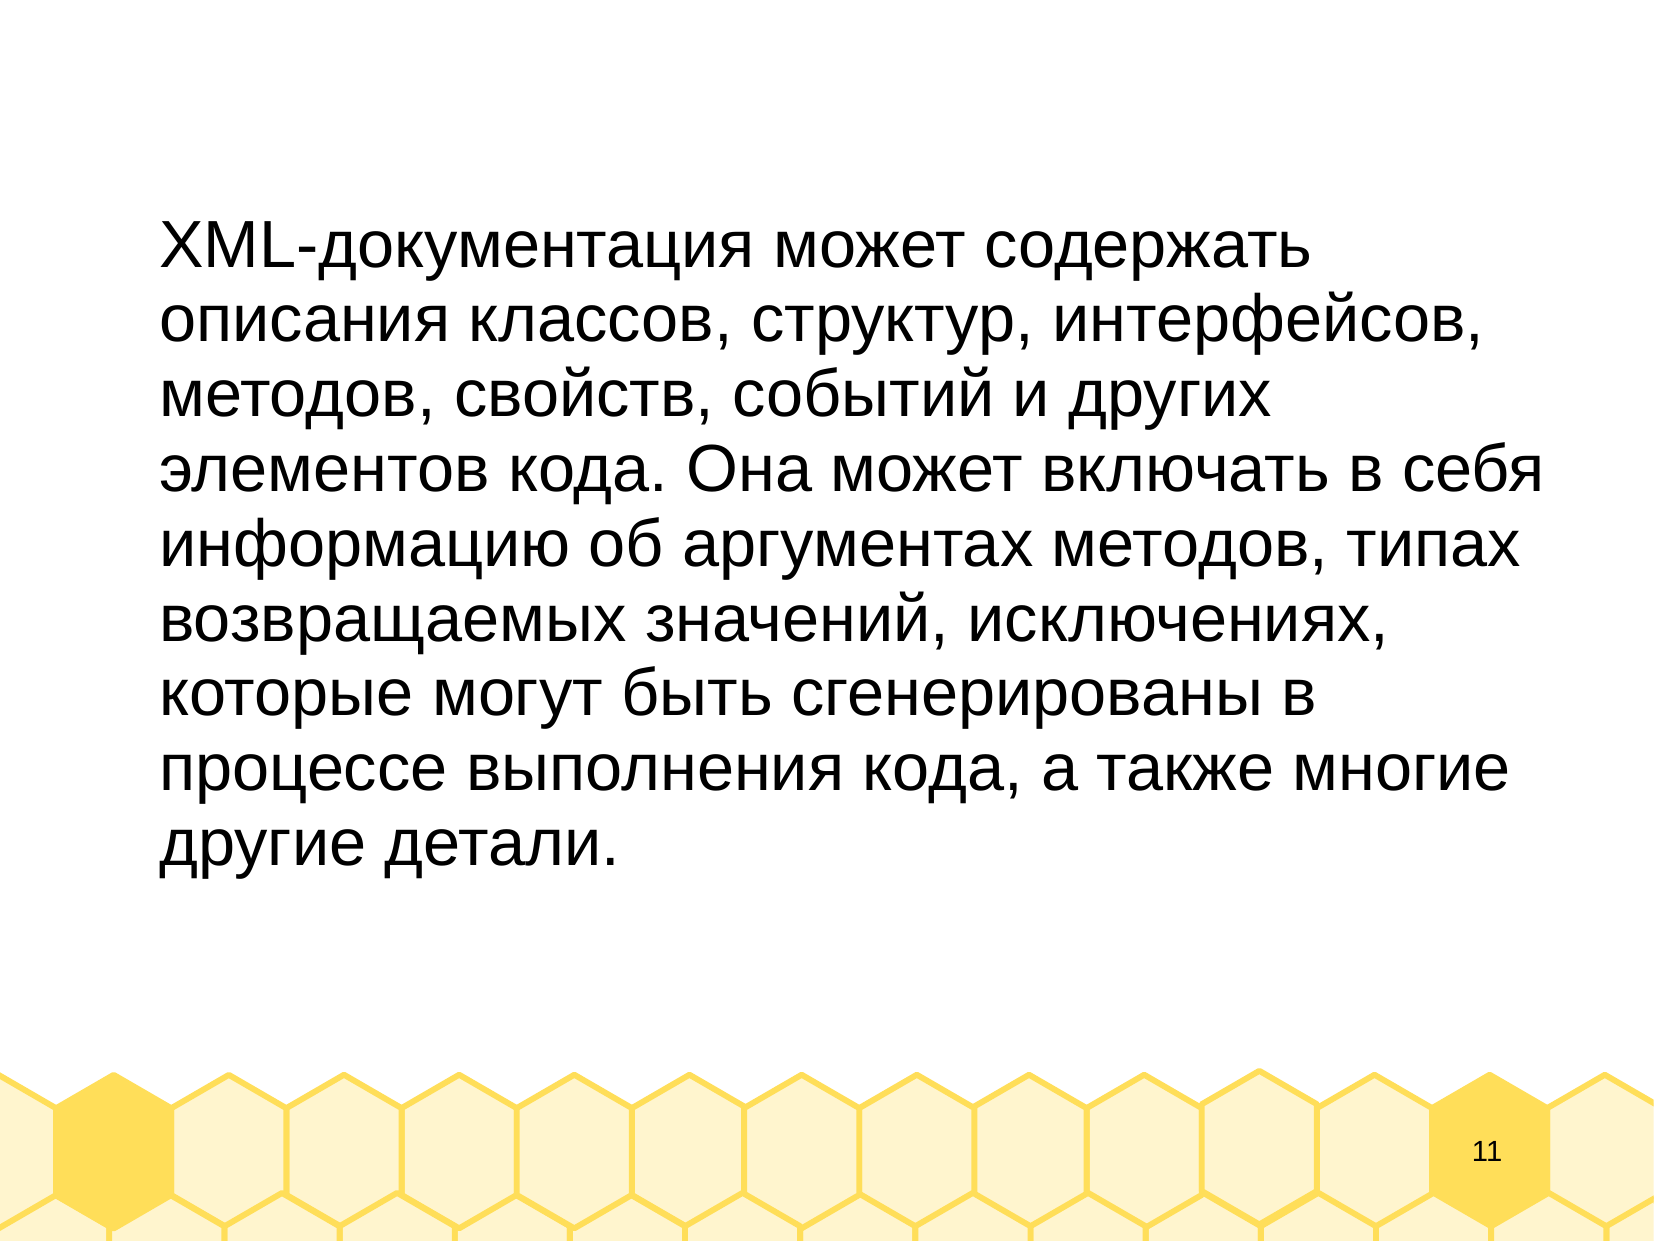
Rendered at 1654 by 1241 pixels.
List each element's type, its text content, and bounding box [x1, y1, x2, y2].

list XML-документация может содержать описания классов, структур, интерфейсов, методов, свойств, событий и других элементов кода. Она может включать в себя информацию об аргументах методов, типах возвращаемых значений, исключениях, которые могут быть сгенерированы в процессе выполнения кода, а также многие другие детали. [88, 206, 1577, 926]
